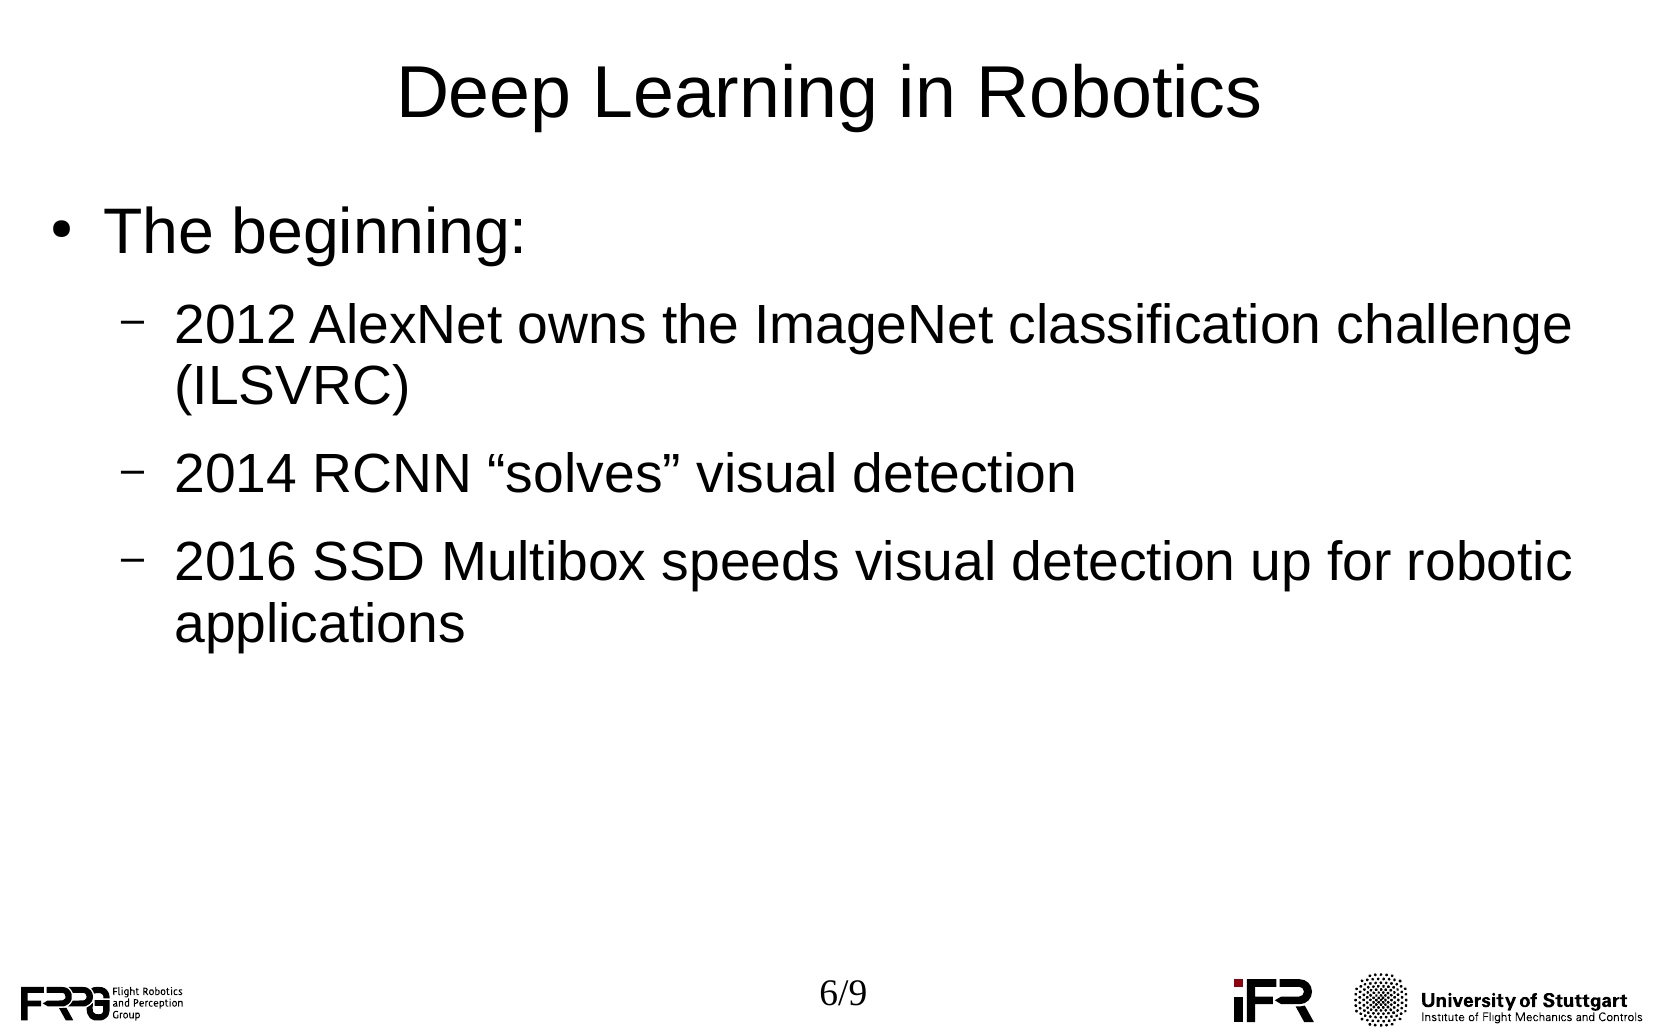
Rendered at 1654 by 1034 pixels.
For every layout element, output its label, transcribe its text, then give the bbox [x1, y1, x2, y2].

title Deep Learning in Robotics [32, 21, 1628, 163]
list The beginning: 2012 AlexNet owns the ImageNet classification challenge (ILSVRC) 2014 RCNN “solves” visual detection 2016 SSD Multibox speeds visual detection up for robotic applications [32, 195, 1628, 956]
